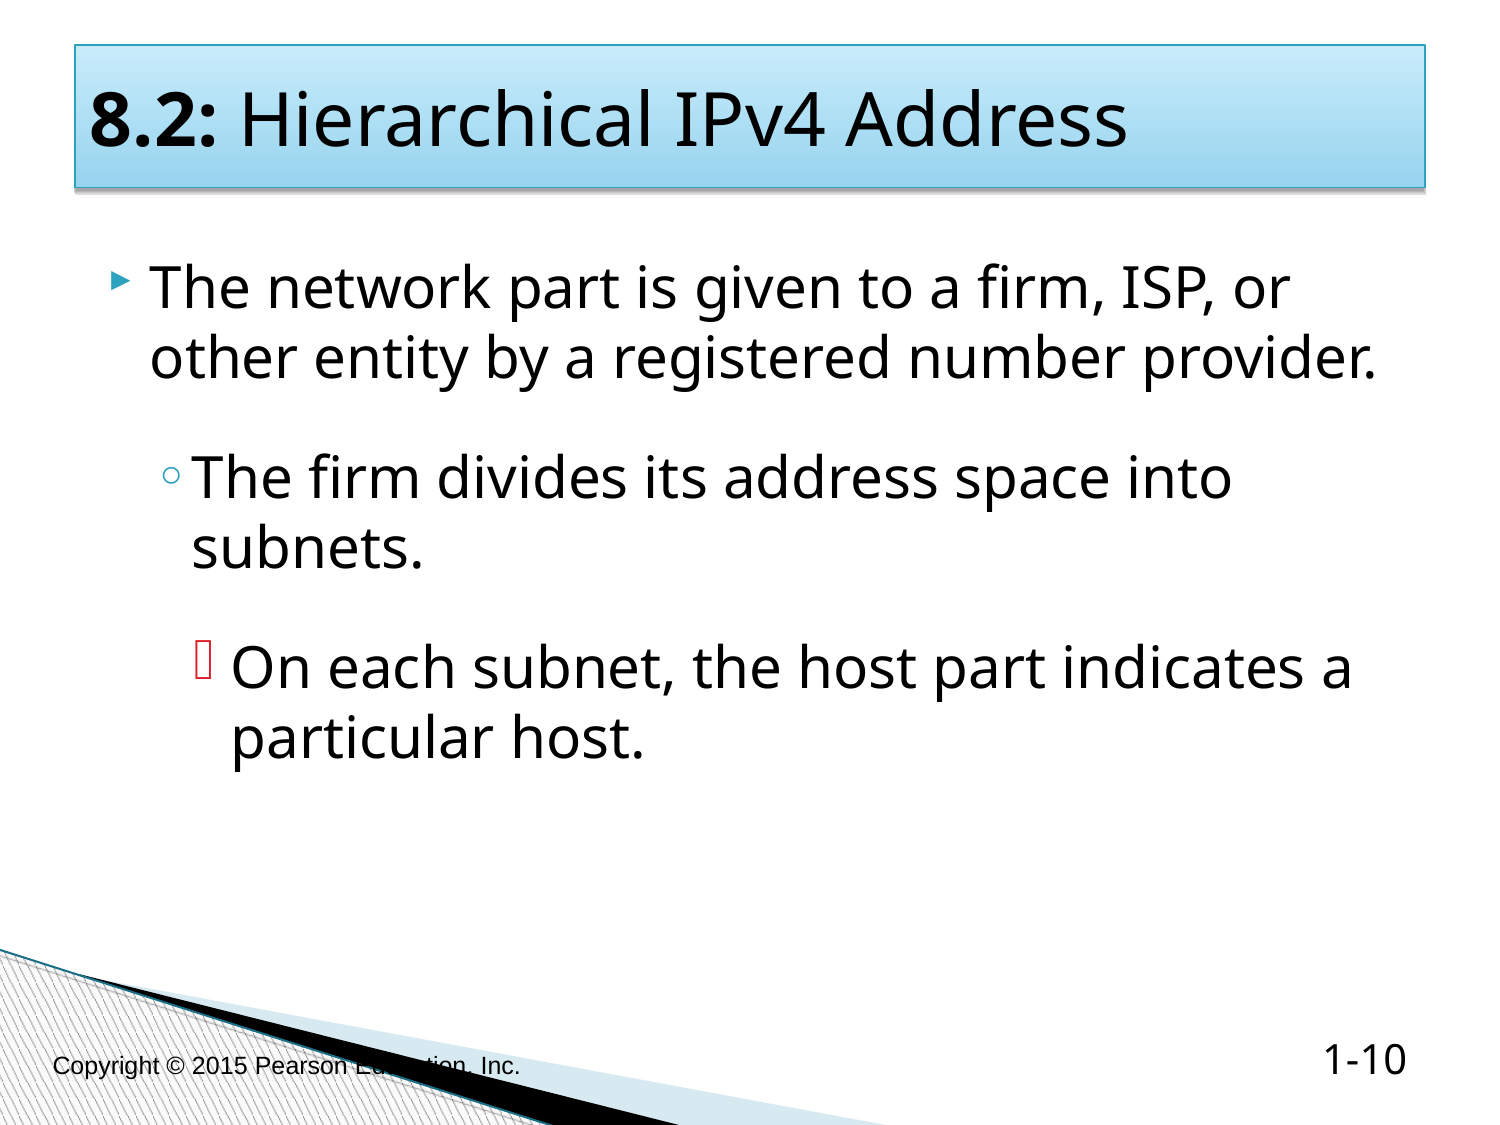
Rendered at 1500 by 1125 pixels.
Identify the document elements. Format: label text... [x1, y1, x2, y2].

picture [0, 952, 543, 1125]
slide_number 1-<number> [1287, 1037, 1423, 1098]
title 8.2: Hierarchical IPv4 Address [75, 45, 1425, 188]
list The network part is given to a firm, ISP, or other entity by a registered number provider. The firm divides its address space into subnets. On each subnet, the host part indicates a particular host. [75, 242, 1425, 986]
footer Copyright © 2015 Pearson Education, Inc. [37, 1040, 550, 1088]
